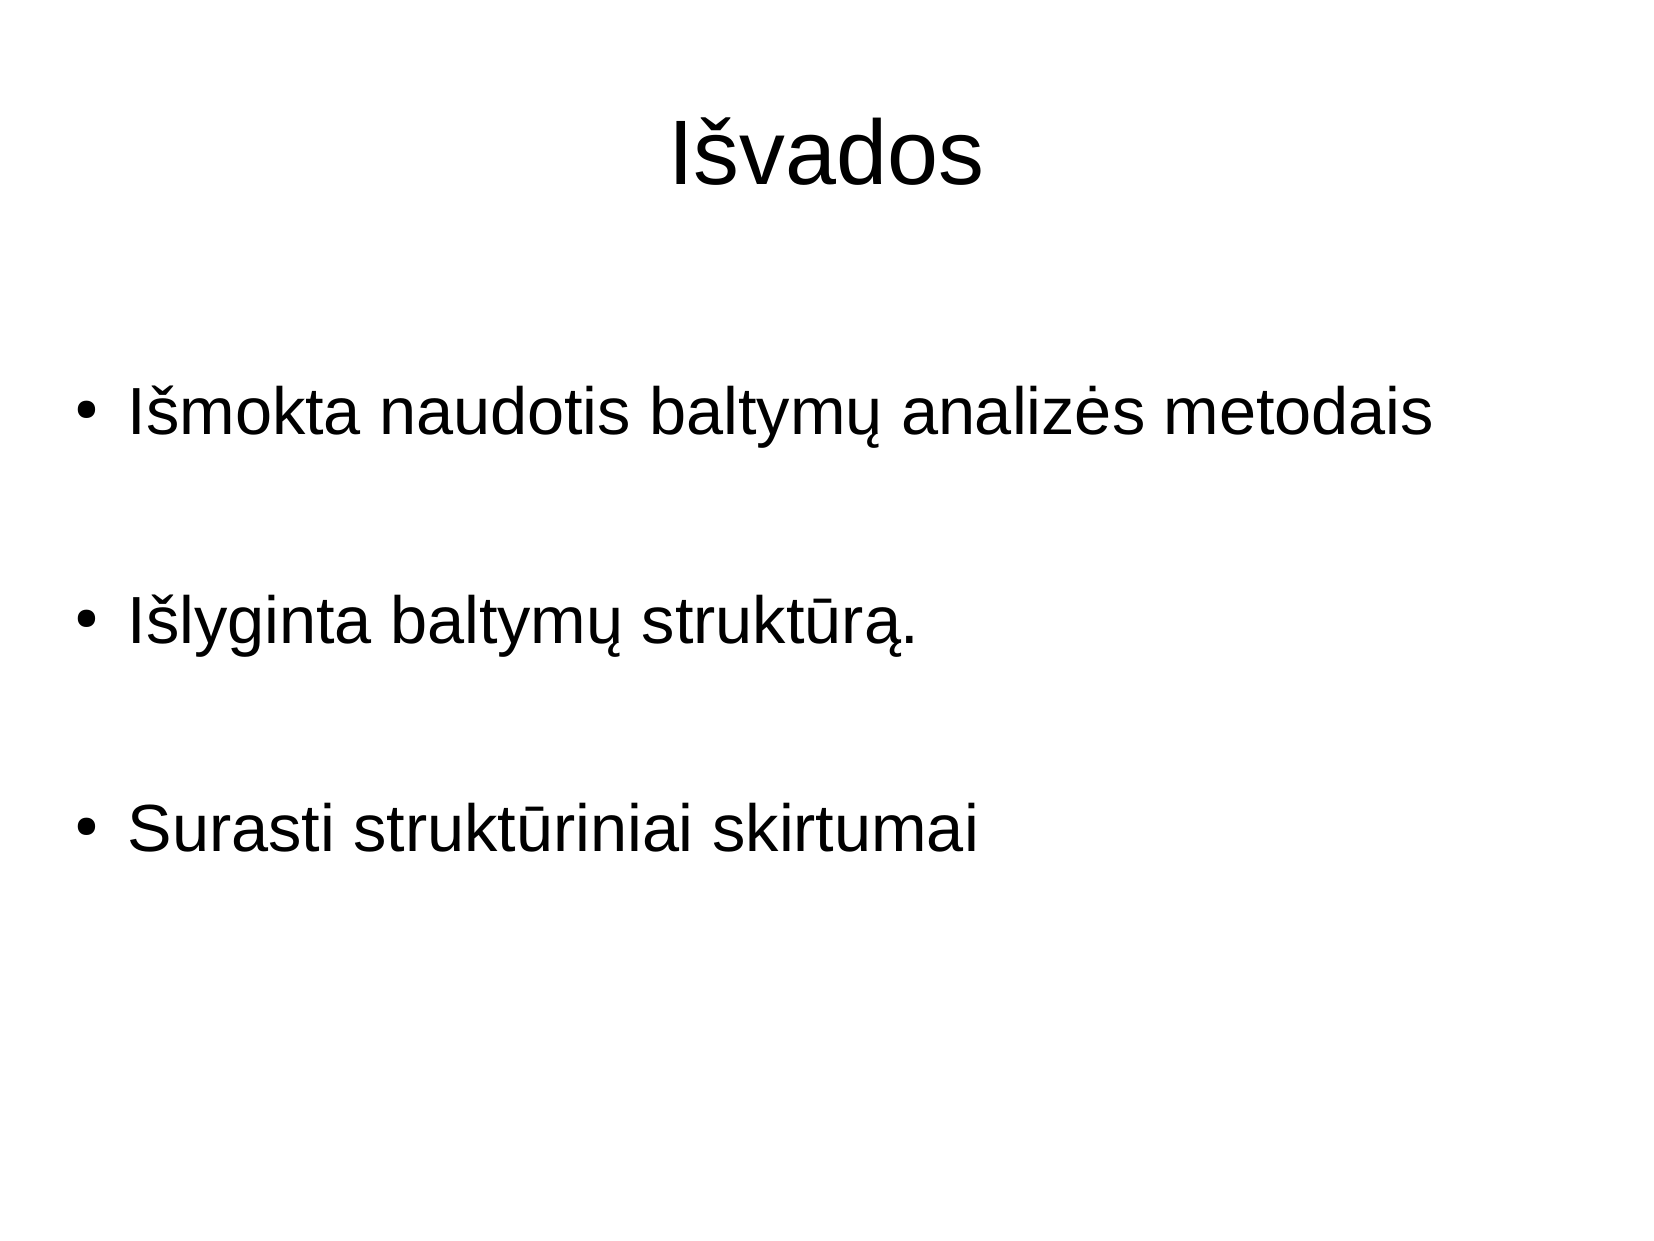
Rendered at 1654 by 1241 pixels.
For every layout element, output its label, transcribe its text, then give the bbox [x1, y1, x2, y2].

title Išvados [82, 49, 1571, 257]
list Išmokta naudotis baltymų analizės metodais Išlyginta baltymų struktūrą. Surasti struktūriniai skirtumai [56, 270, 1546, 990]
